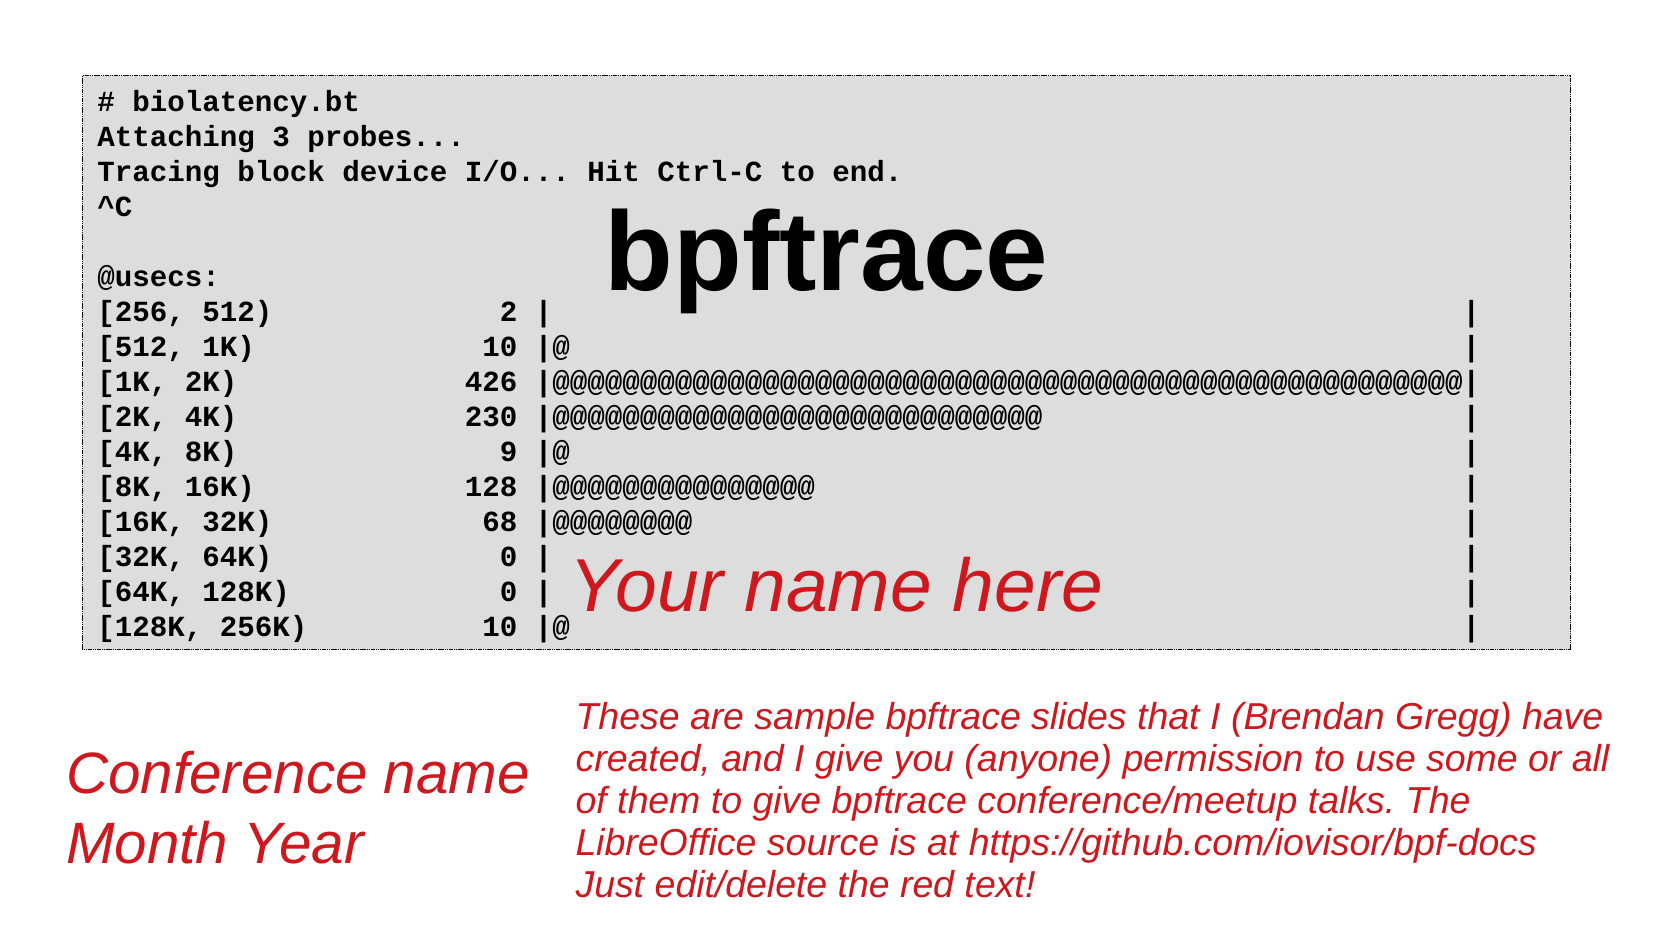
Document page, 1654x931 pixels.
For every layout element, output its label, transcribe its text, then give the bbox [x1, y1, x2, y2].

text_box These are sample bpftrace slides that I (Brendan Gregg) have created, and I give you (anyone) permission to use some or all of them to give bpftrace conference/meetup talks. The LibreOffice source is at https://github.com/iovisor/bpf-docs Just edit/delete the red text! [560, 687, 1625, 913]
subtitle Your name here [258, 526, 1415, 639]
text_box Conference name Month Year [51, 727, 546, 883]
text_box # biolatency.bt Attaching 3 probes... Tracing block device I/O... Hit Ctrl-C to end. ^C @usecs: [256, 512) 2 | | [512, 1K) 10 |@ | [1K, 2K) 426 |@@@@@@@@@@@@@@@@@@@@@@@@@@@@@@@@@@@@@@@@@@@@@@@@@@@@| [2K, 4K) 230 |@@@@@@@@@@@@@@@@@@@@@@@@@@@@ | [4K, 8K) 9 |@ | [8K, 16K) 128 |@@@@@@@@@@@@@@@ | [16K, 32K) 68 |@@@@@@@@ | [32K, 64K) 0 | | [64K, 128K) 0 | | [128K, 256K) 10 |@ | [82, 75, 1571, 650]
title bpftrace [109, 163, 1545, 329]
